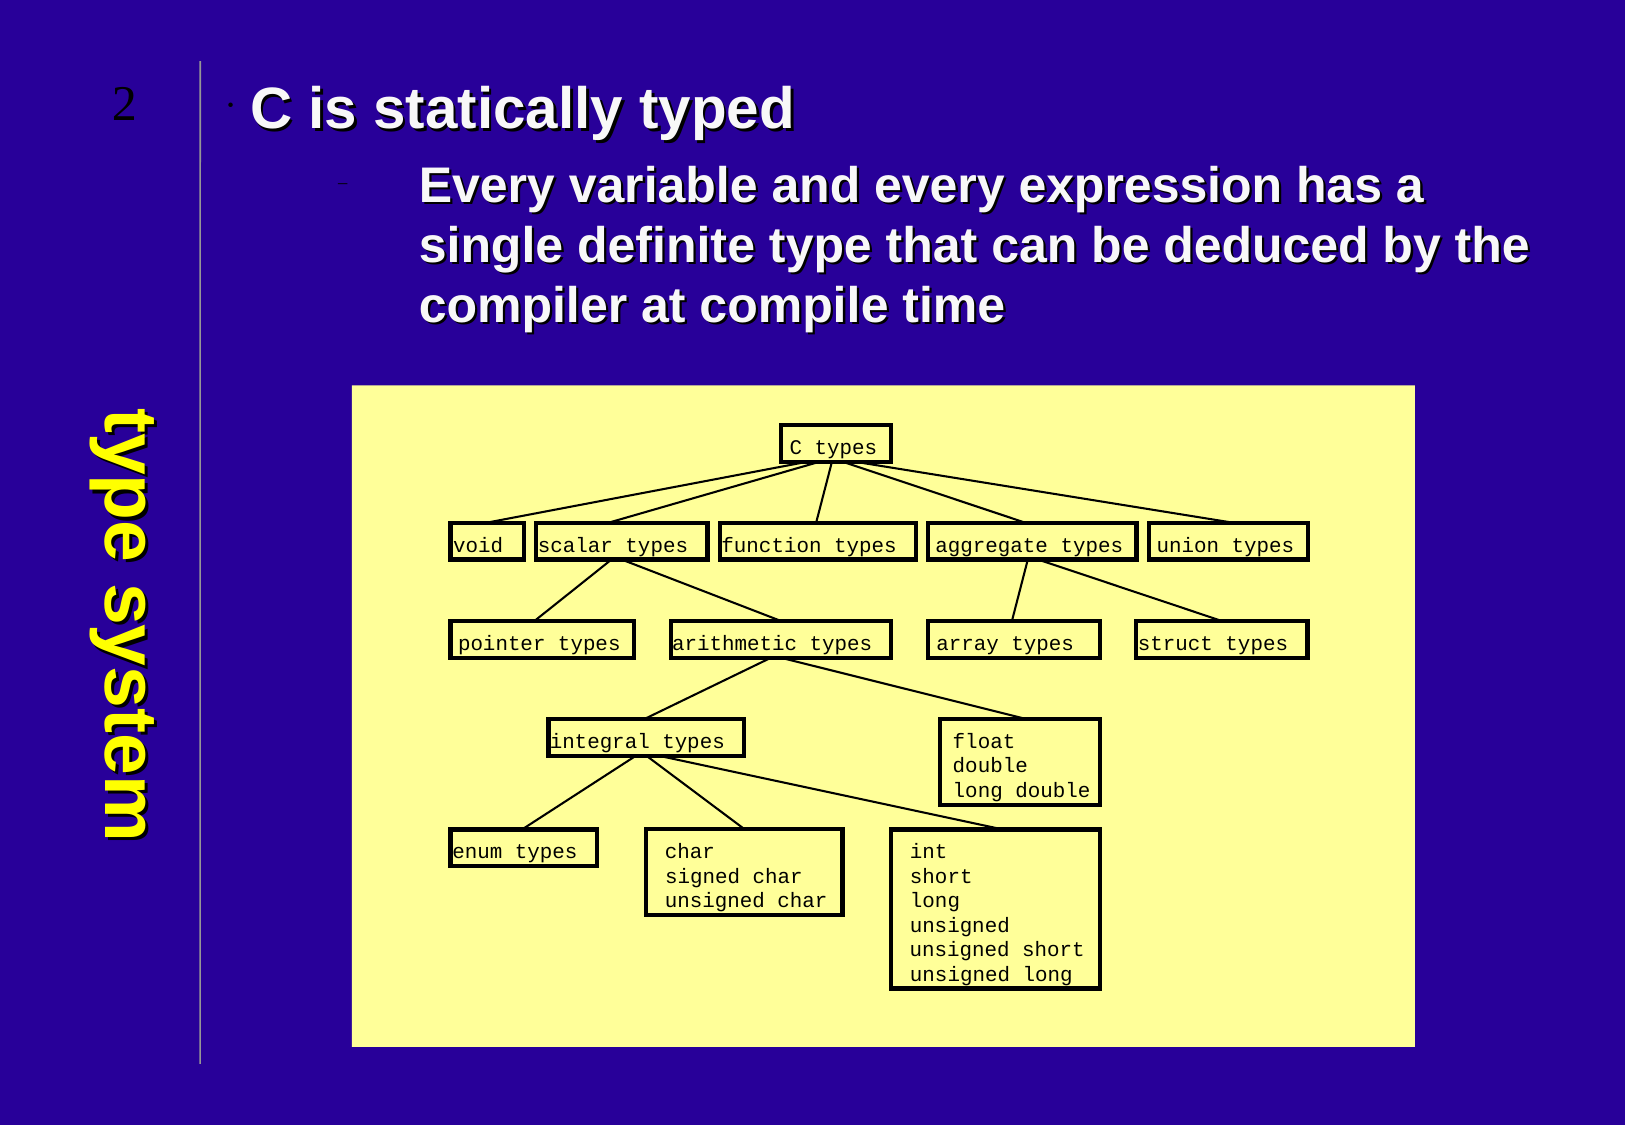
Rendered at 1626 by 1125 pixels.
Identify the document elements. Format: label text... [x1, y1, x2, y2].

text_box unsigned long [909, 960, 1073, 986]
text_box unsigned short [909, 935, 1085, 961]
text_box int [909, 837, 948, 862]
text_box struct types [1138, 629, 1288, 655]
text_box array types [936, 629, 1074, 655]
text_box char [664, 837, 715, 862]
text_box void [453, 531, 504, 557]
list C is statically typed Every variable and every expression has a single definite type that can be deduced by the compiler at compile time [212, 62, 1550, 1063]
text_box unsigned char [664, 886, 828, 912]
text_box long [909, 886, 961, 911]
text_box arithmetic types [673, 629, 873, 655]
text_box enum types [453, 837, 578, 863]
text_box scalar types [537, 531, 688, 557]
text_box double [952, 751, 1028, 776]
text_box unsigned [909, 911, 1010, 935]
text_box aggregate types [935, 531, 1124, 557]
text_box long double [952, 776, 1091, 802]
text_box signed char [664, 862, 803, 886]
text_box function types [721, 531, 897, 557]
text_box integral types [551, 727, 725, 753]
text_box pointer types [458, 629, 621, 655]
text_box float [952, 727, 1016, 751]
text_box C types [789, 433, 878, 459]
text_box union types [1156, 531, 1295, 557]
title type system [50, 187, 188, 1063]
text_box short [909, 862, 973, 888]
